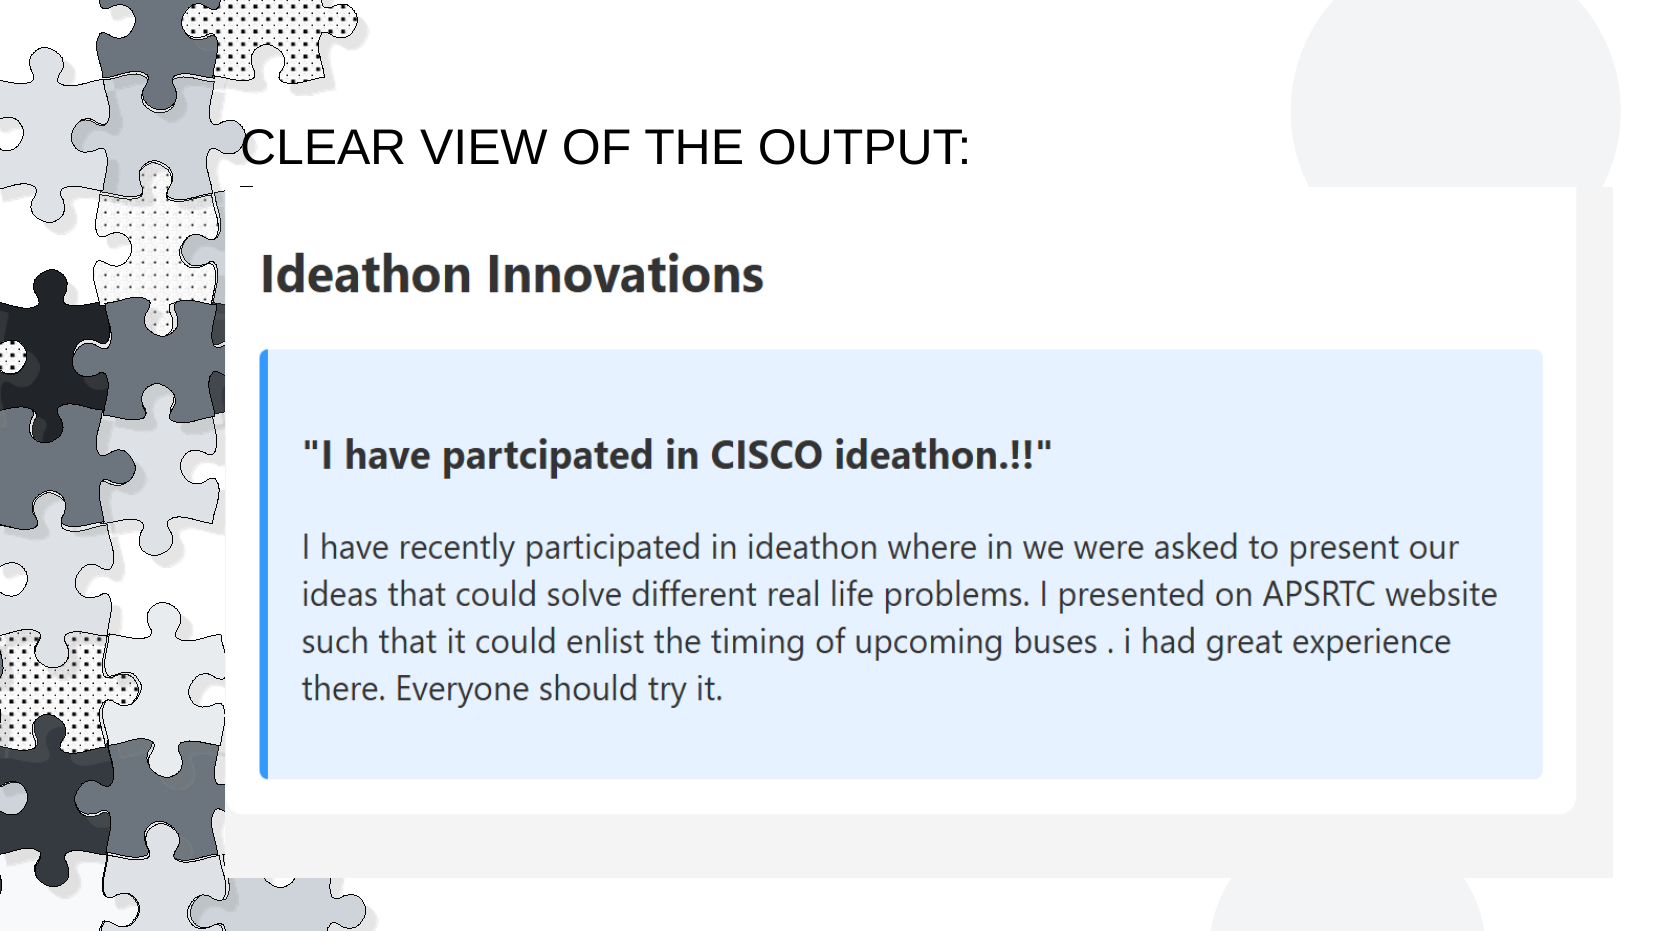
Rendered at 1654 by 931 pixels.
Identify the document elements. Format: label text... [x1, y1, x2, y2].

title CLEAR VIEW OF THE OUTPUT: [0, 69, 1351, 226]
picture [0, 635, 6, 646]
picture [225, 187, 1613, 878]
picture [0, 340, 27, 373]
picture [93, 226, 218, 336]
picture [181, 0, 358, 69]
picture [0, 642, 139, 753]
